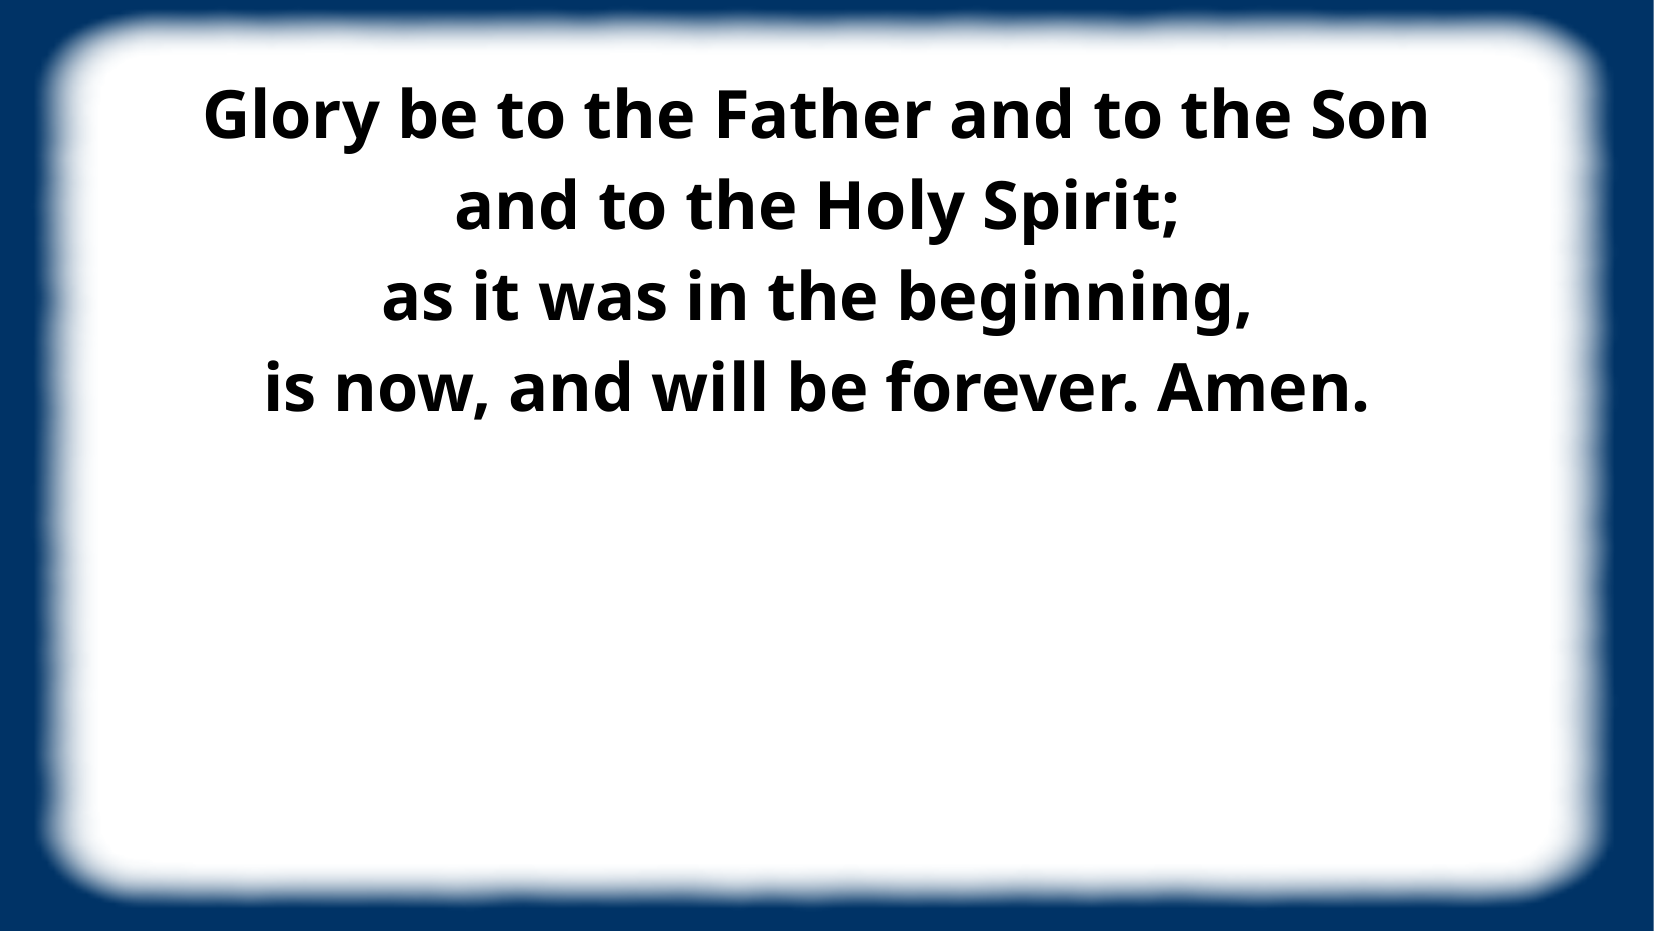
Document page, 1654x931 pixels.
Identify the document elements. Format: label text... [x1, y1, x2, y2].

picture [0, 0, 1654, 931]
text_box Glory be to the Father and to the Son and to the Holy Spirit; as it was in the beginning, is now, and will be forever. Amen. [90, 60, 1546, 430]
